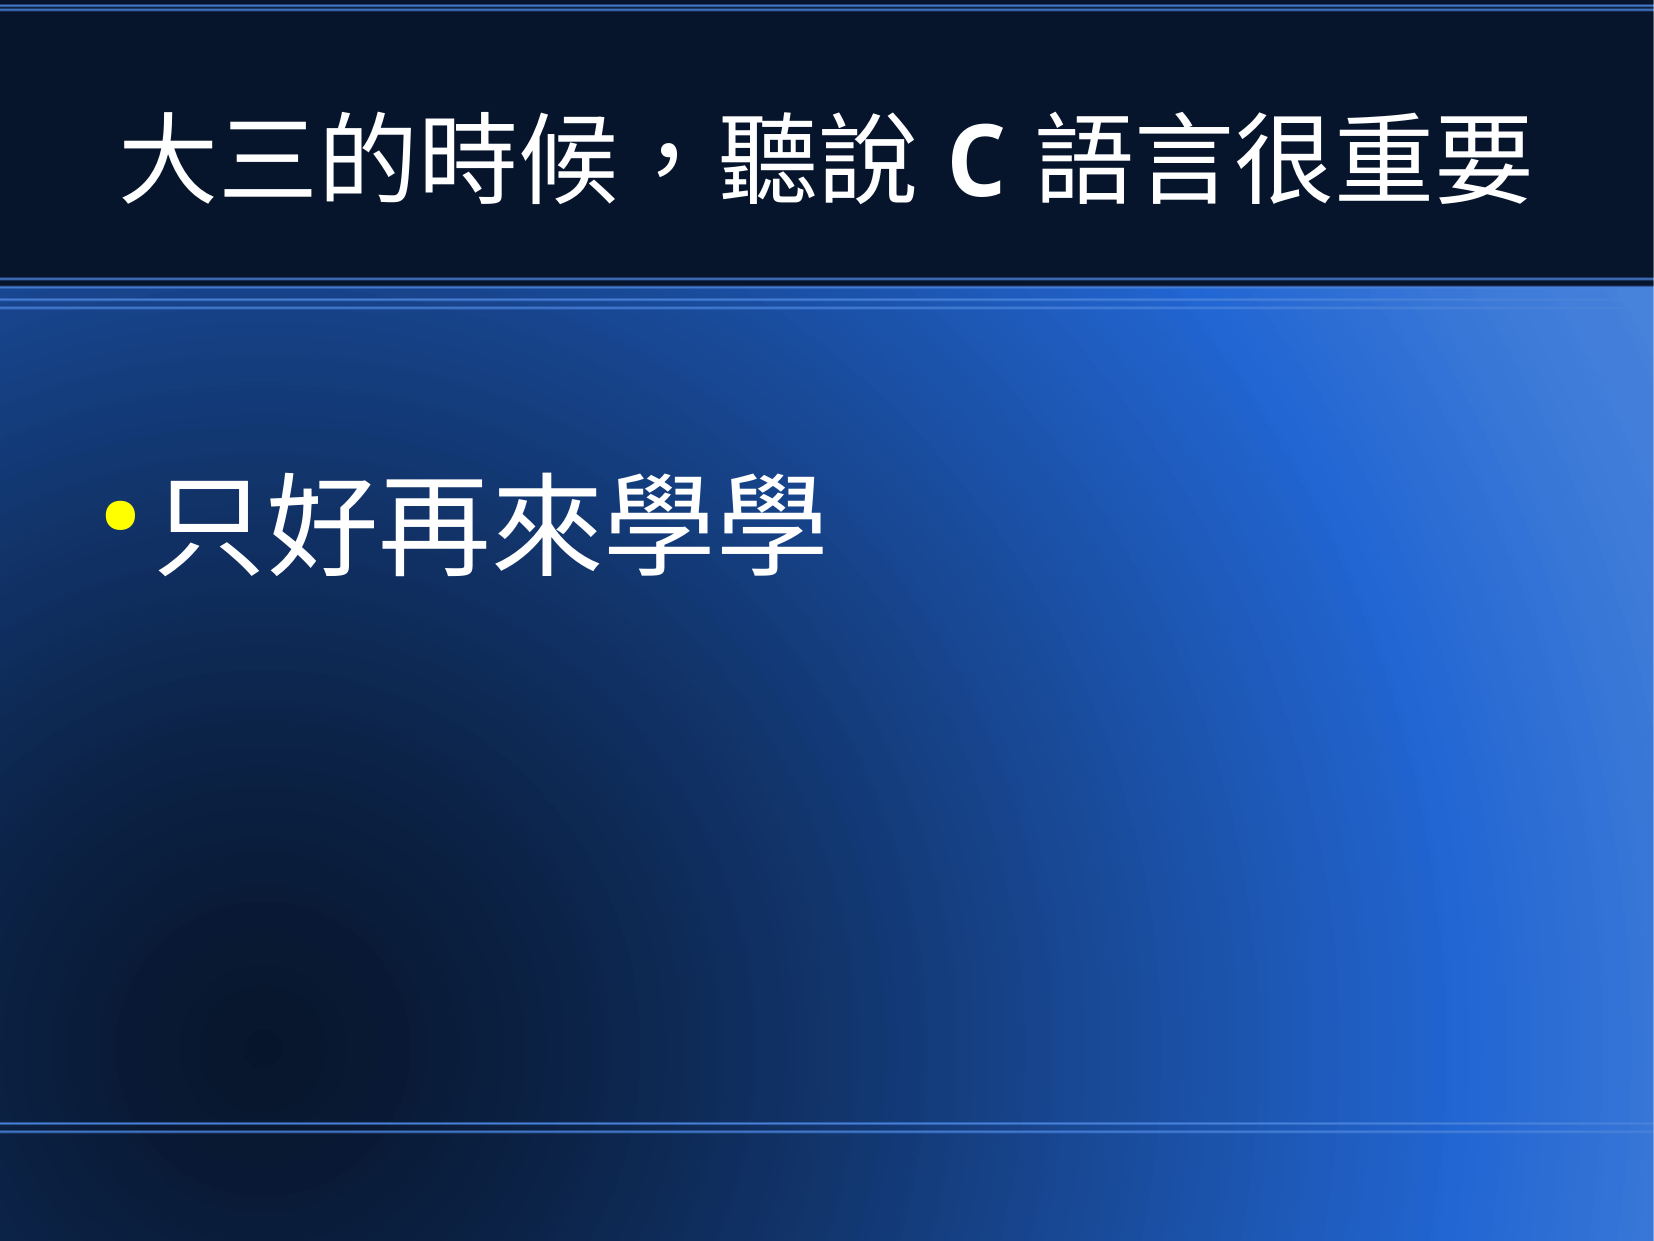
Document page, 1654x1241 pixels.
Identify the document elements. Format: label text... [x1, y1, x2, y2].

list 只好再來學學 [82, 355, 1571, 1241]
picture [0, 0, 1654, 1241]
title 大三的時候，聽說C語言很重要 [82, 49, 1571, 257]
